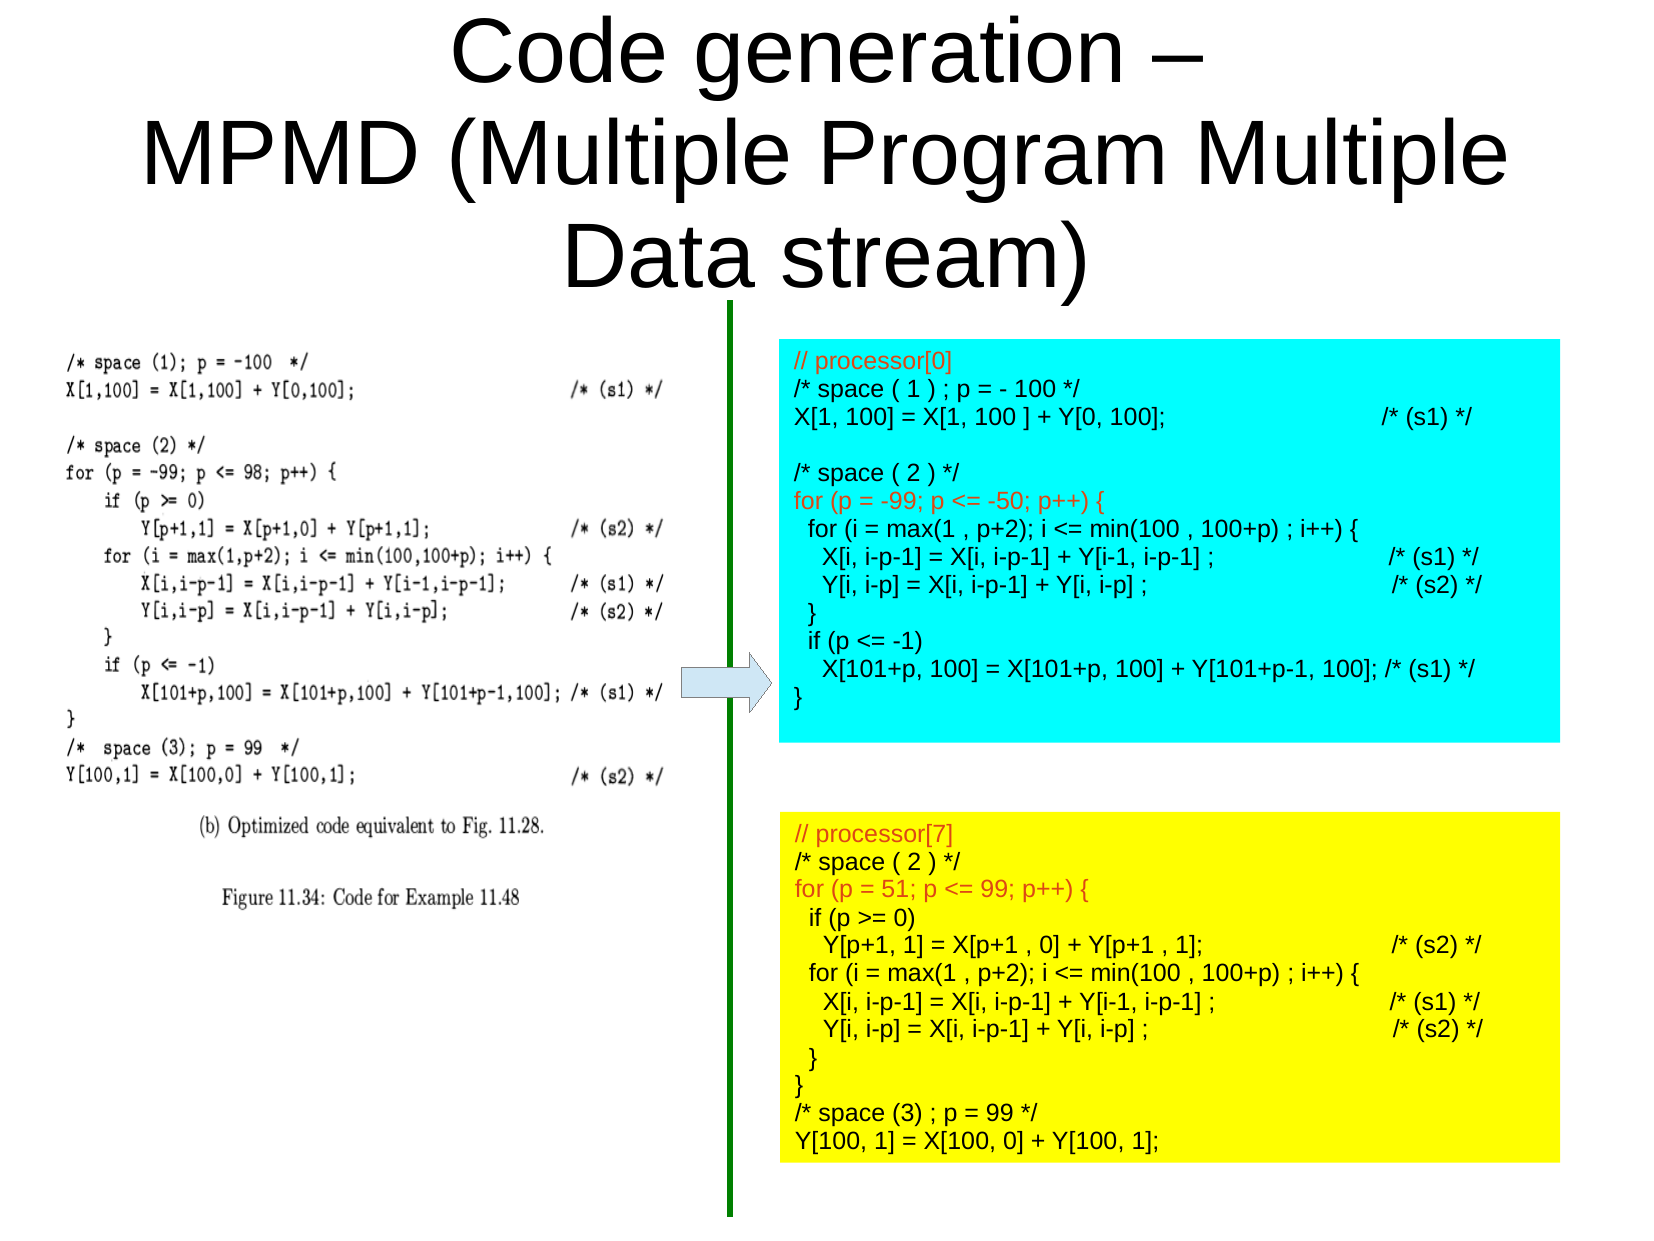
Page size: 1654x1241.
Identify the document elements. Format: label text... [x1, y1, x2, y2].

text_box // processor[7] /* space ( 2 ) */ for (p = 51; p <= 99; p++) { if (p >= 0) Y[p+1, 1] = X[p+1 , 0] + Y[p+1 , 1]; /* (s2) */ for (i = max(1 , p+2); i <= min(100 , 100+p) ; i++) { X[i, i-p-1] = X[i, i-p-1] + Y[i-1, i-p-1] ; /* (s1) */ Y[i, i-p] = X[i, i-p-1] + Y[i, i-p] ; /* (s2) */ } } /* space (3) ; p = 99 */ Y[100, 1] = X[100, 0] + Y[100, 1]; [780, 811, 1561, 1163]
text_box [681, 652, 772, 713]
picture [45, 331, 676, 923]
title Code generation – MPMD (Multiple Program Multiple Data stream) [82, 0, 1571, 307]
text_box // processor[0] /* space ( 1 ) ; p = - 100 */ X[1, 100] = X[1, 100 ] + Y[0, 100]; /* (s1) */ /* space ( 2 ) */ for (p = -99; p <= -50; p++) { for (i = max(1 , p+2); i <= min(100 , 100+p) ; i++) { X[i, i-p-1] = X[i, i-p-1] + Y[i-1, i-p-1] ; /* (s1) */ Y[i, i-p] = X[i, i-p-1] + Y[i, i-p] ; /* (s2) */ } if (p <= -1) X[101+p, 100] = X[101+p, 100] + Y[101+p-1, 100]; /* (s1) */ } [779, 339, 1561, 743]
